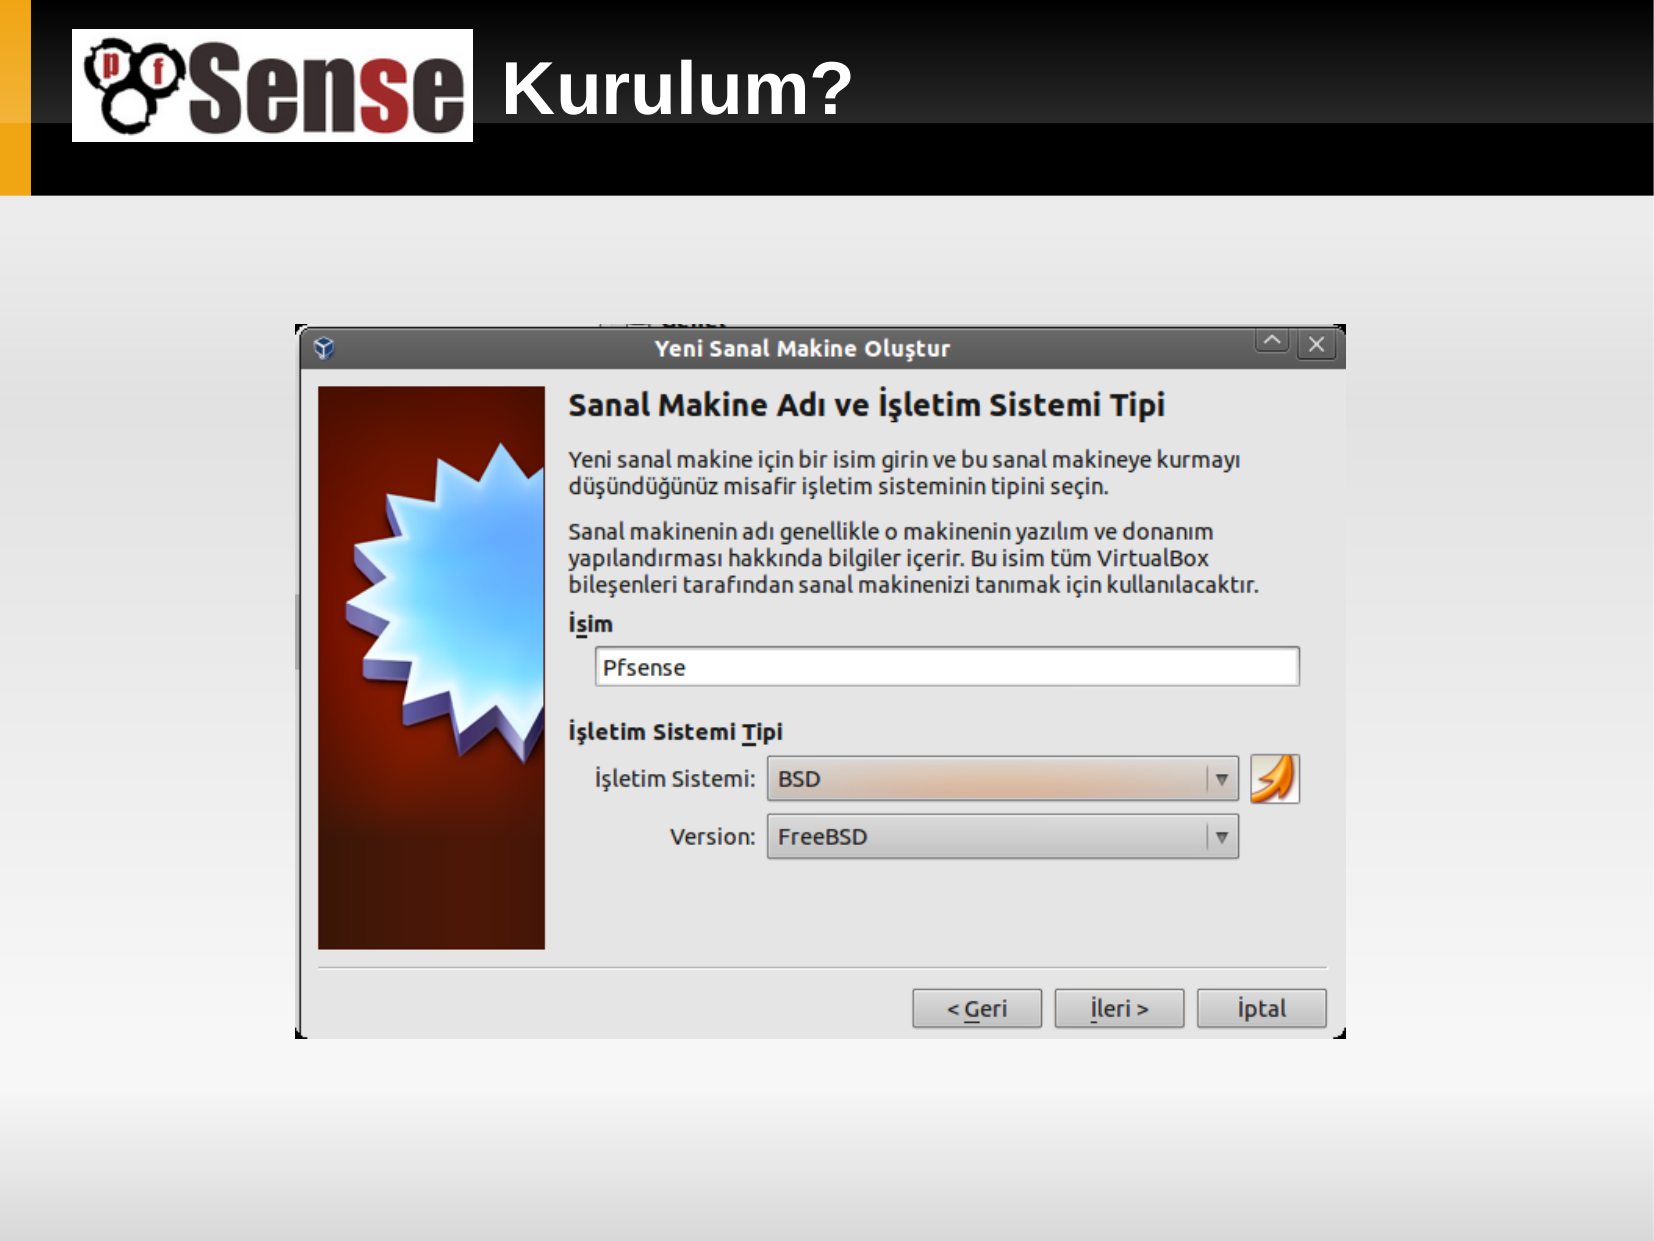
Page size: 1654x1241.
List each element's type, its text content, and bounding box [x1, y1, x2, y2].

title Kurulum? [501, 0, 1625, 178]
picture [0, 0, 1654, 1241]
